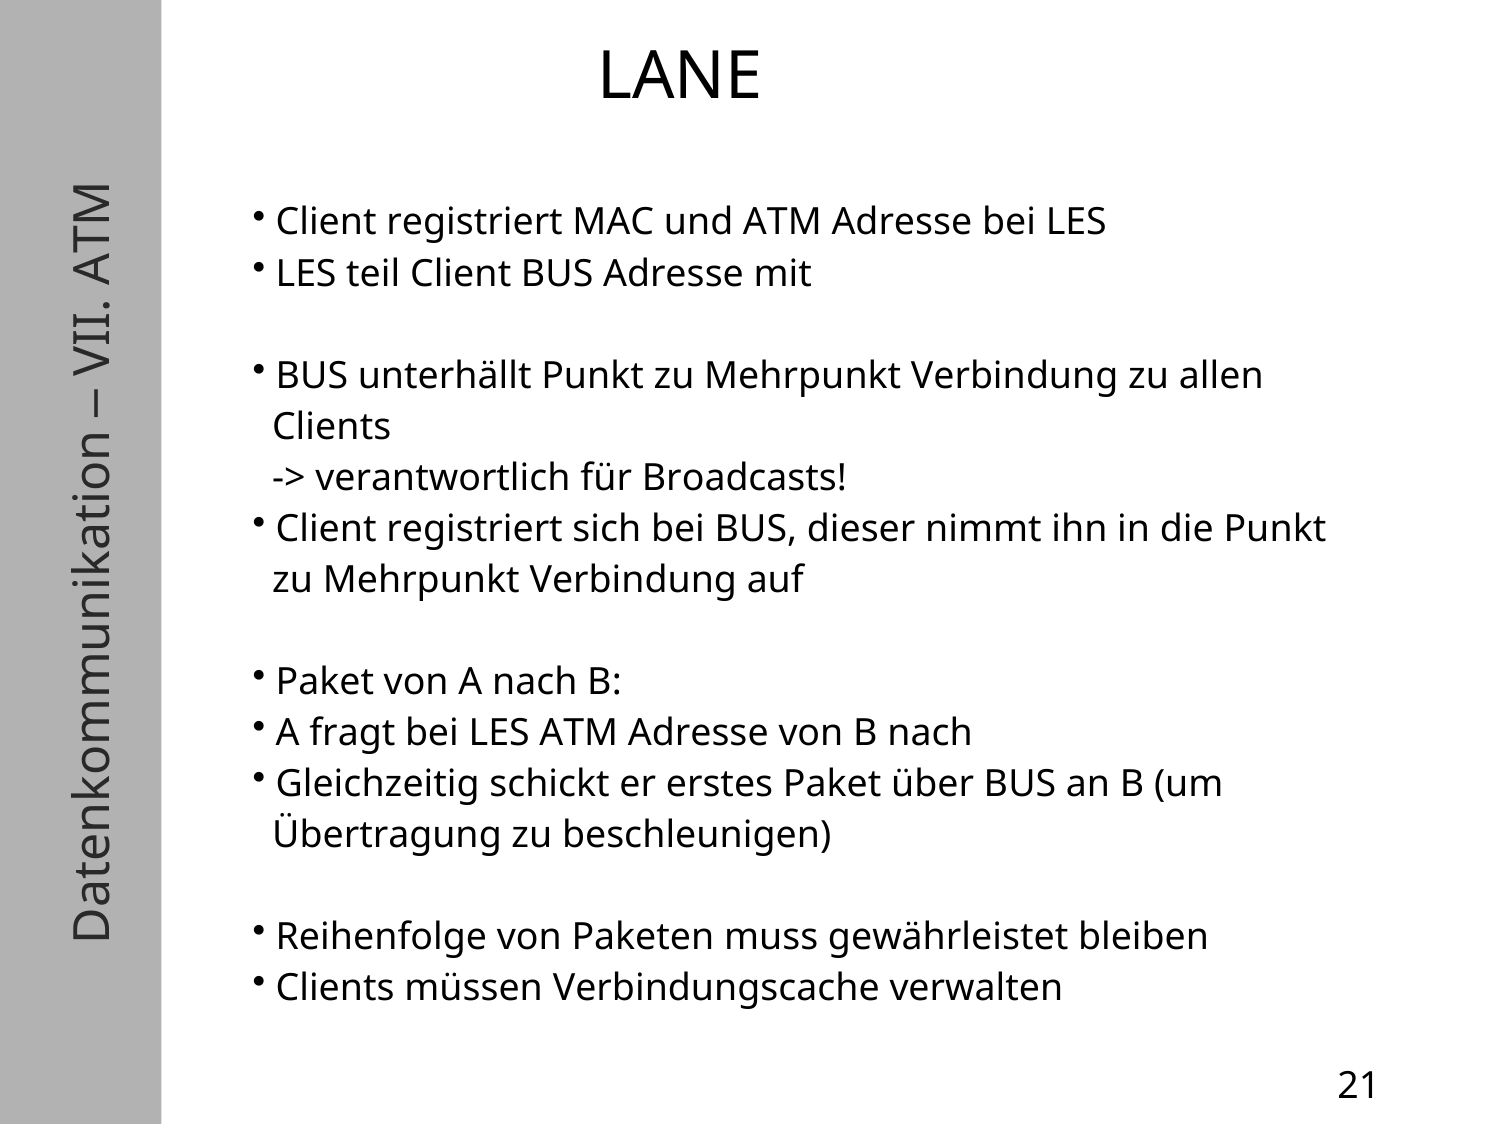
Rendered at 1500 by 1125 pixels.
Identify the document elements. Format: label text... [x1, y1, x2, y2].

text_box LANE [448, 25, 912, 120]
text_box <number> [1337, 1054, 1500, 1109]
text_box Datenkommunikation – VII. ATM [48, 1, 130, 1125]
text_box [0, 0, 161, 1124]
text_box Client registriert MAC und ATM Adresse bei LES LES teil Client BUS Adresse mit BUS unterhällt Punkt zu Mehrpunkt Verbindung zu allen Clients -> verantwortlich für Broadcasts! Client registriert sich bei BUS, dieser nimmt ihn in die Punkt zu Mehrpunkt Verbindung auf Paket von A nach B: A fragt bei LES ATM Adresse von B nach Gleichzeitig schickt er erstes Paket über BUS an B (um Übertragung zu beschleunigen) Reihenfolge von Paketen muss gewährleistet bleiben Clients müssen Verbindungscache verwalten [237, 187, 1449, 900]
text_box [212, 162, 1461, 311]
